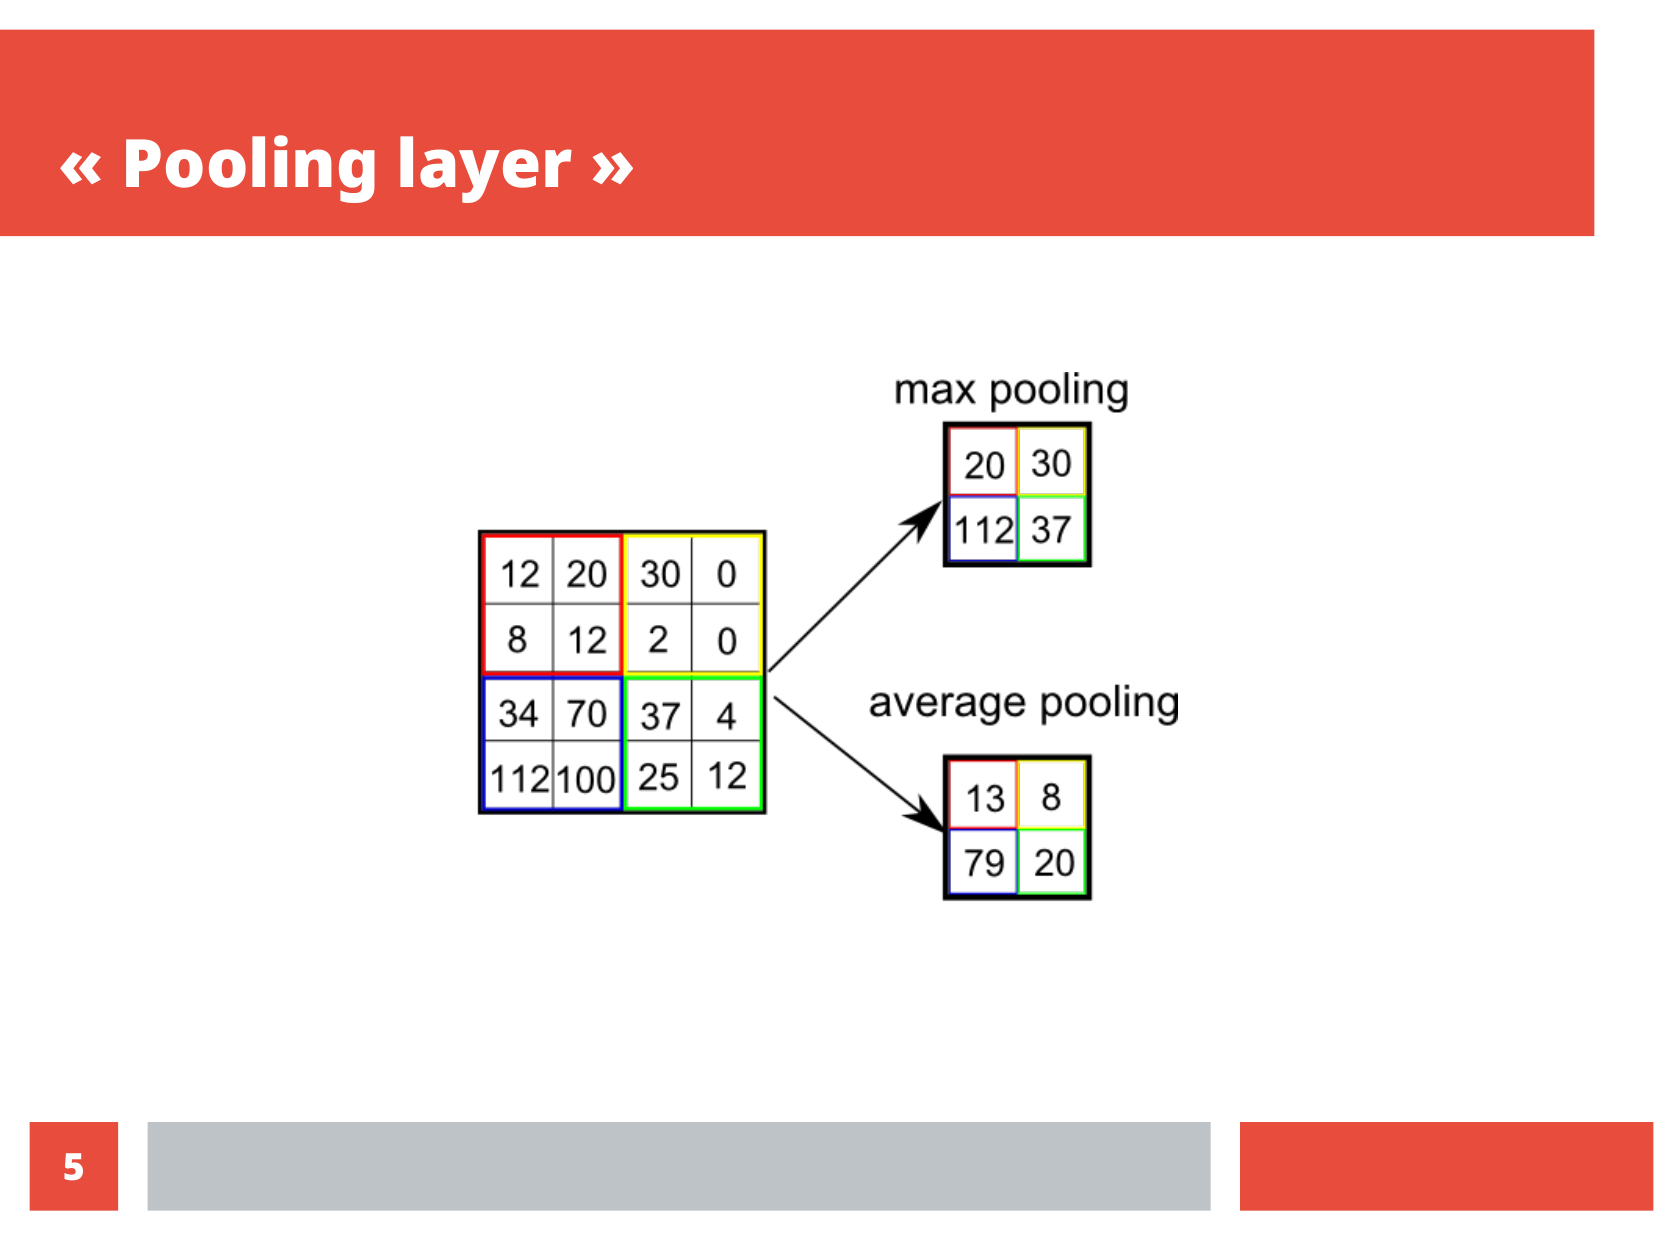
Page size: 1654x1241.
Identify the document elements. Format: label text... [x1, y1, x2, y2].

picture [389, 372, 1178, 934]
title « Pooling layer » [59, 59, 1595, 207]
